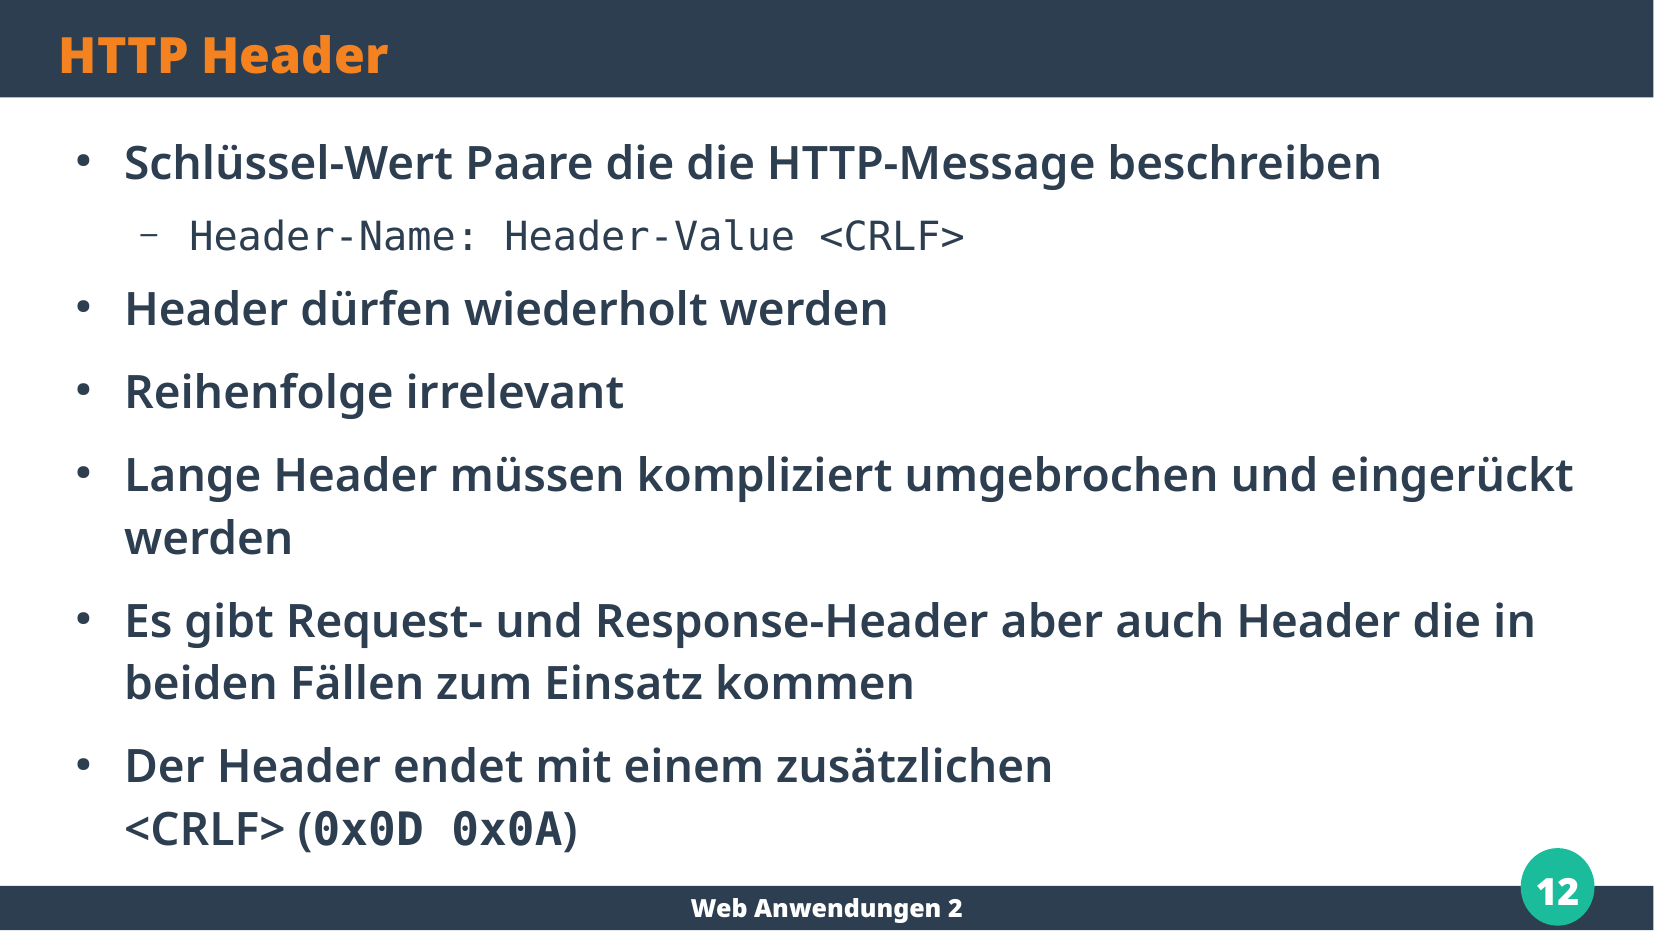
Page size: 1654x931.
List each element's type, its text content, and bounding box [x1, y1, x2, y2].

list Schlüssel-Wert Paare die die HTTP-Message beschreiben Header-Name: Header-Value <CRLF> Header dürfen wiederholt werden Reihenfolge irrelevant Lange Header müssen kompliziert umgebrochen und eingerückt werden Es gibt Request- und Response-Header aber auch Header die in beiden Fällen zum Einsatz kommen Der Header endet mit einem zusätzlichen <CRLF> (0x0D 0x0A) [59, 129, 1595, 864]
title HTTP Header [59, 8, 1595, 89]
